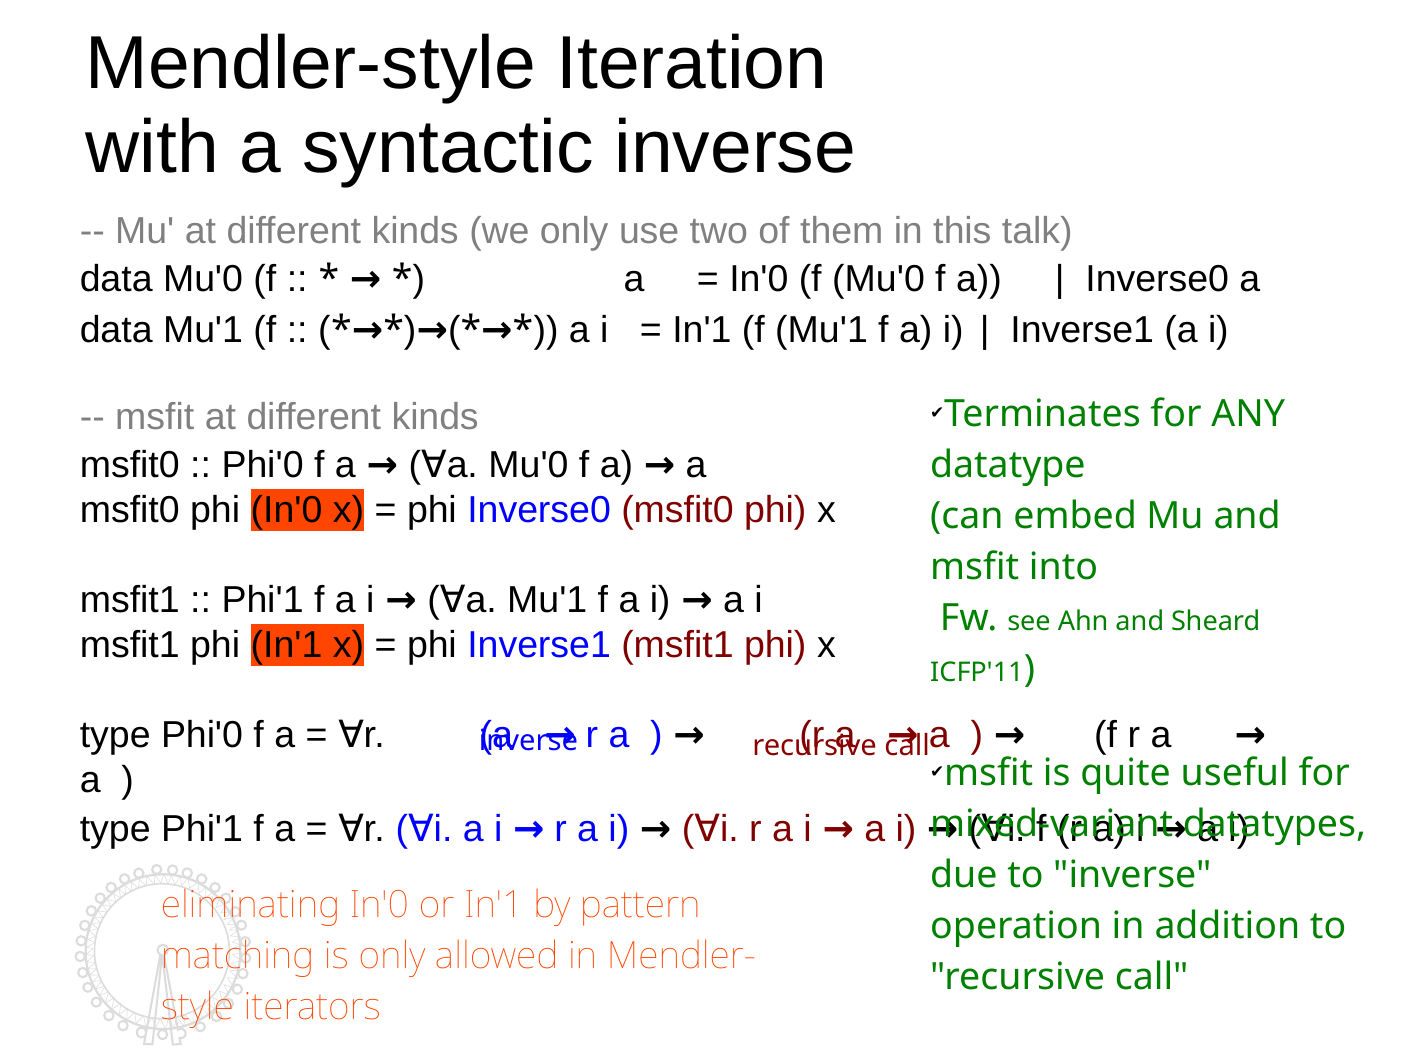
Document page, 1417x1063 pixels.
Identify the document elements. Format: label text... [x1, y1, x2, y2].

title Mendler-style Iteration with a syntactic inverse [70, 12, 1346, 195]
text_box recursive call [734, 716, 948, 768]
text_box eliminating In'0 or In'1 by pattern matching is only allowed in Mendler-style iterators [144, 869, 843, 959]
text_box Terminates for ANY datatype (can embed Mu and msfit into Fw. see Ahn and Sheard ICFP'11) msfit is quite useful for mixed-variant datatypes, due to "inverse" operation in addition to "recursive call" [913, 378, 1386, 711]
text_box inverse [421, 711, 636, 754]
subtitle -- Mu' at different kinds (we only use two of them in this talk) data Mu'0 (f :: * → *) a = In'0 (f (Mu'0 f a)) | Inverse0 a data Mu'1 (f :: (*→*)→(*→*)) a i = In'1 (f (Mu'1 f a) i) | Inverse1 (a i) -- msfit at different kinds msfit0 :: Phi'0 f a → (∀a. Mu'0 f a) → a msfit0 phi (In'0 x) = phi Inverse0 (msfit0 phi) x msfit1 :: Phi'1 f a i → (∀a. Mu'1 f a i) → a i msfit1 phi (In'1 x) = phi Inverse1 (msfit1 phi) x type Phi'0 f a = ∀r. (a → r a ) → (r a → a ) → (f r a → a ) type Phi'1 f a = ∀r. (∀i. a i → r a i) → (∀i. r a i → a i) → (∀i. f (r a) i → a i) [65, 202, 1334, 851]
